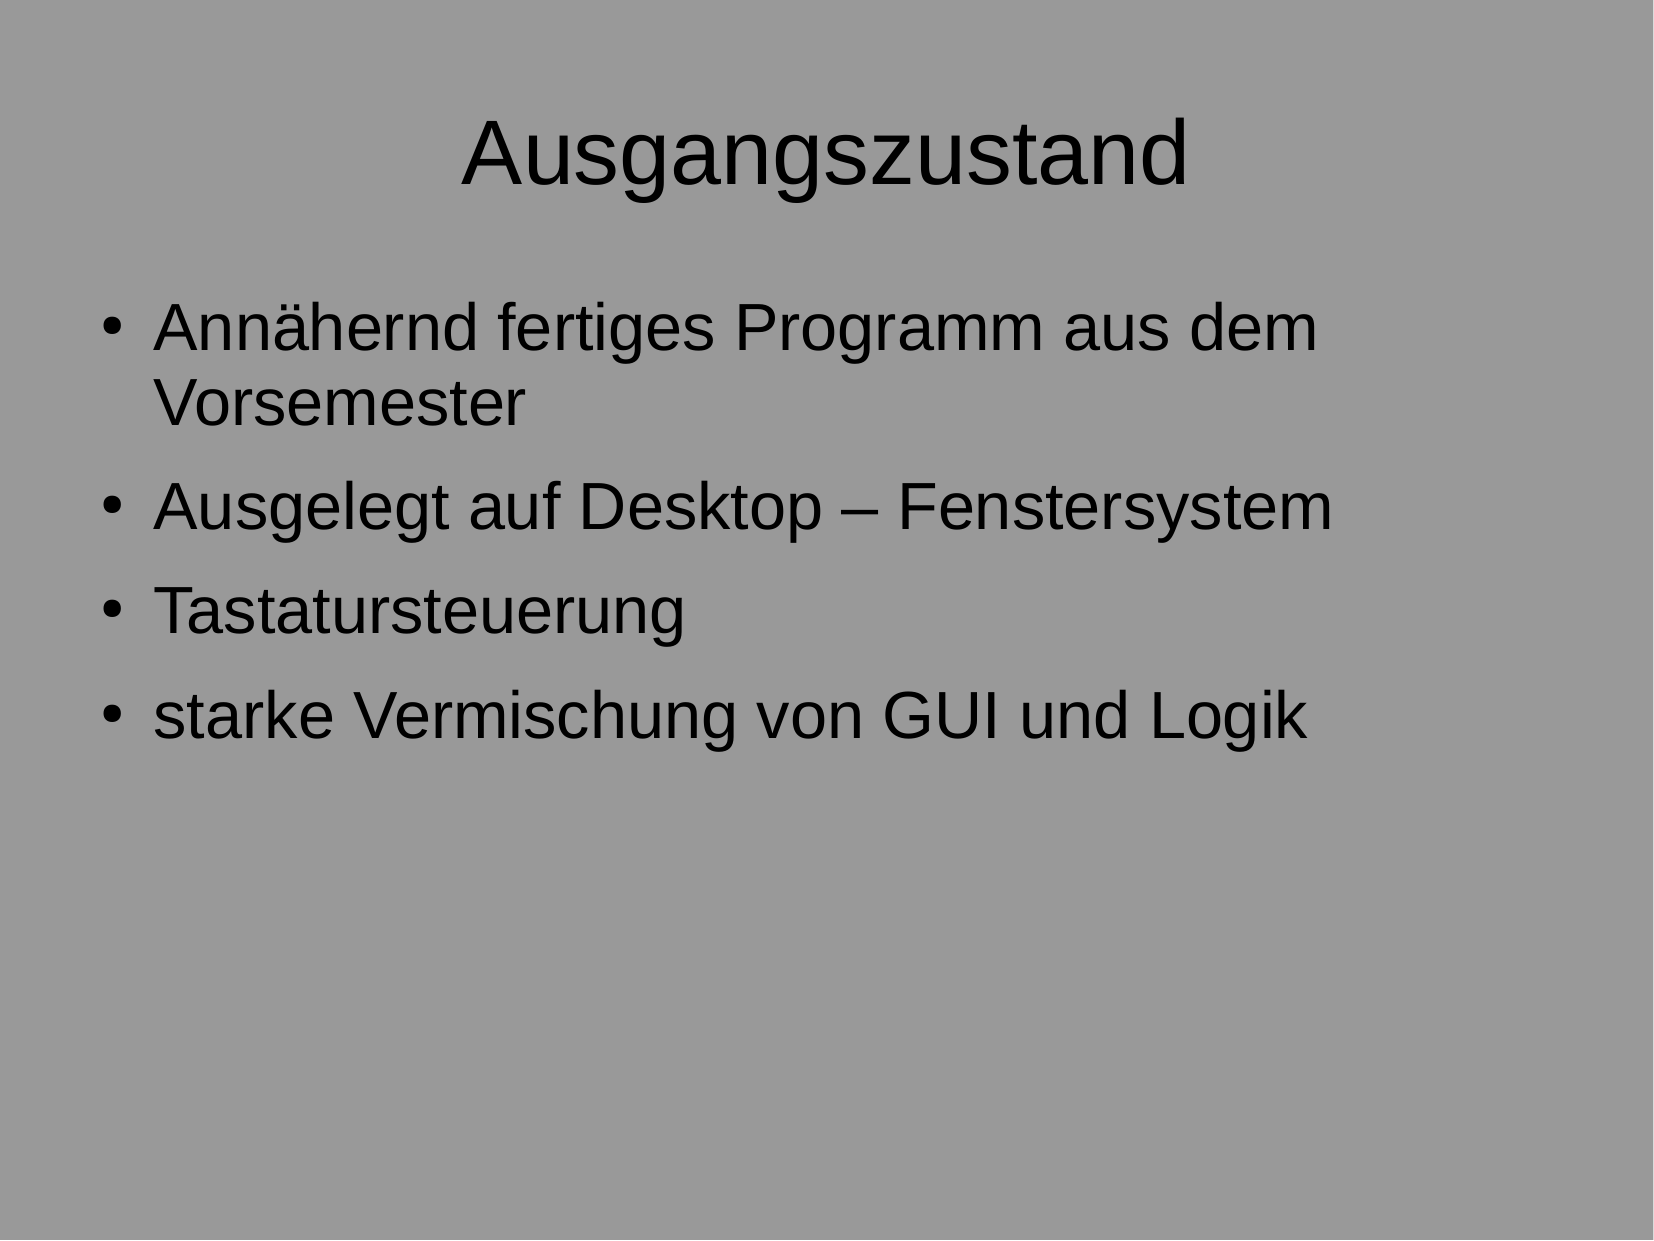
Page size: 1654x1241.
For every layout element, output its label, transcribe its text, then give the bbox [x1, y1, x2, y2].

title Ausgangszustand [82, 49, 1571, 257]
list Annähernd fertiges Programm aus dem Vorsemester Ausgelegt auf Desktop – Fenstersystem Tastatursteuerung starke Vermischung von GUI und Logik [82, 290, 1571, 1010]
